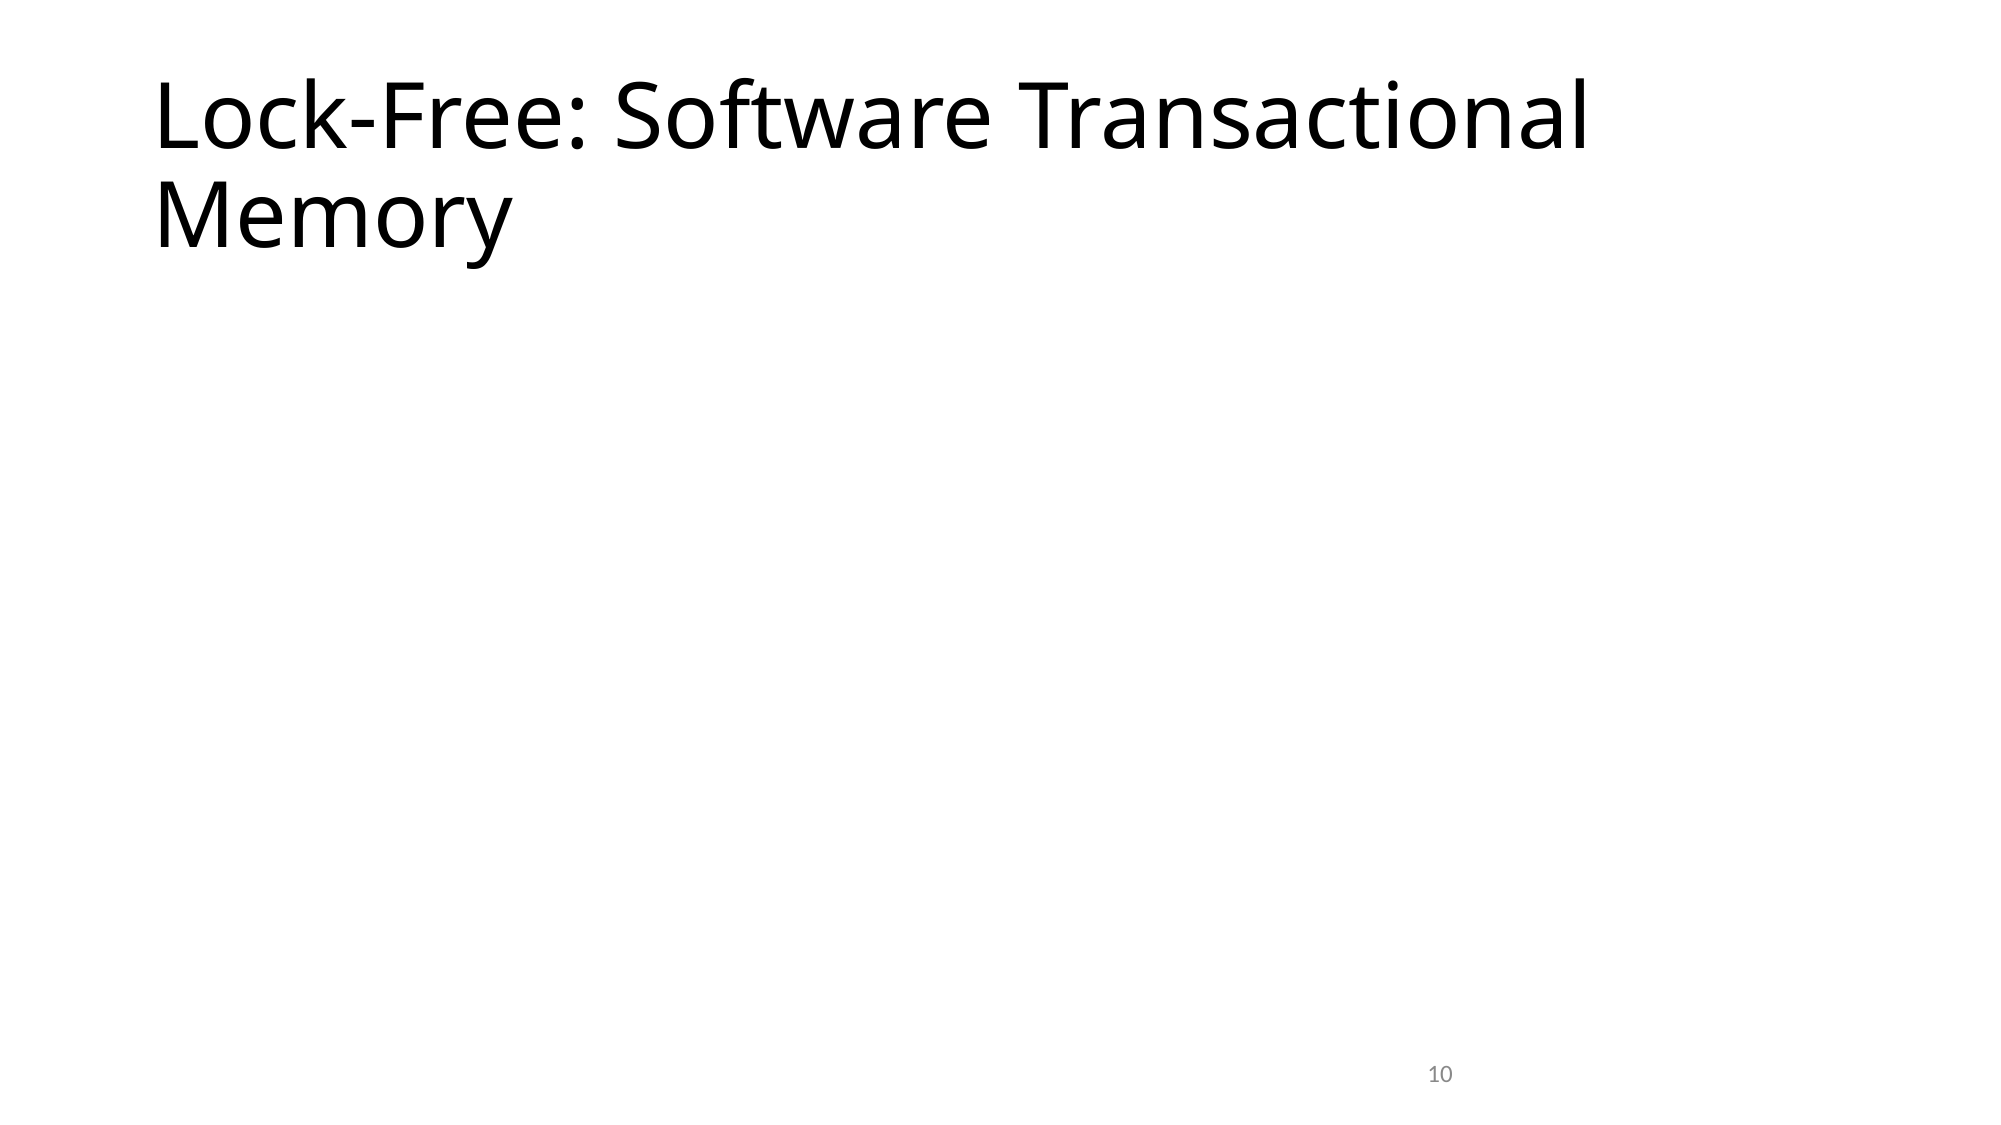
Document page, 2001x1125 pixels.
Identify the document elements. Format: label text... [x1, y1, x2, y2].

text_box 10 [1412, 1042, 1863, 1103]
title Lock-Free: Software Transactional Memory [137, 59, 1863, 278]
